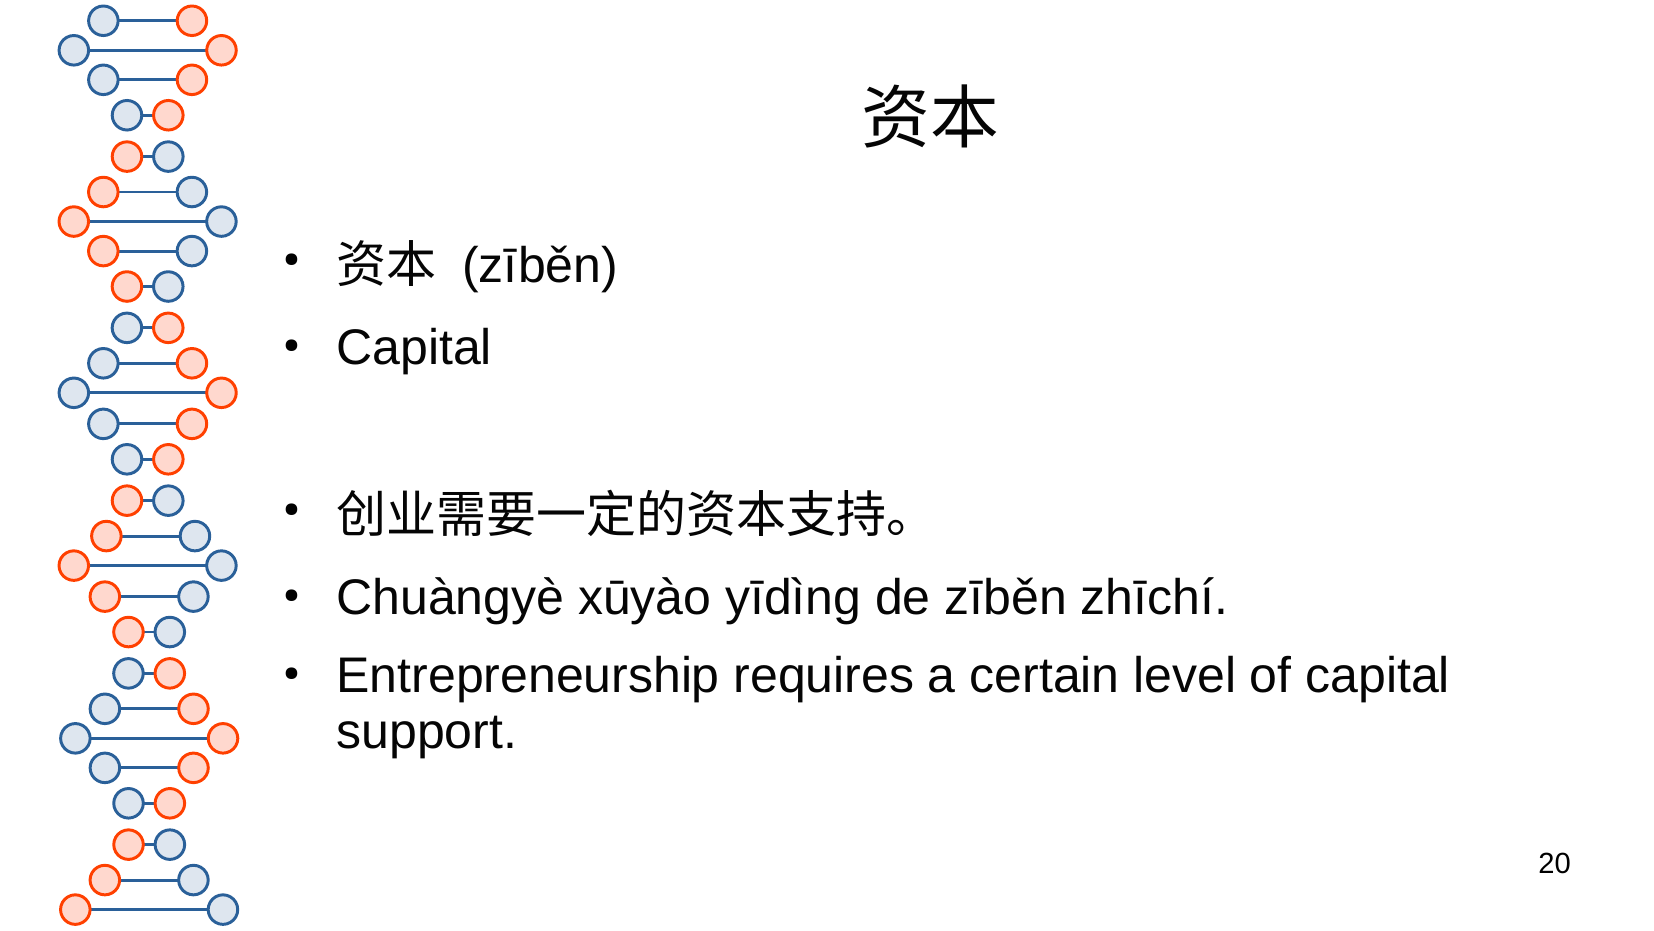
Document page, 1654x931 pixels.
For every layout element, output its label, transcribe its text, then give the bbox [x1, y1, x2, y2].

list 资本 (zīběn) Capital 创业需要一定的资本支持。 Chuàngyè xūyào yīdìng de zīběn zhīchí. Entrepreneurship requires a certain level of capital support. [265, 224, 1595, 764]
title 资本 [265, 35, 1595, 189]
